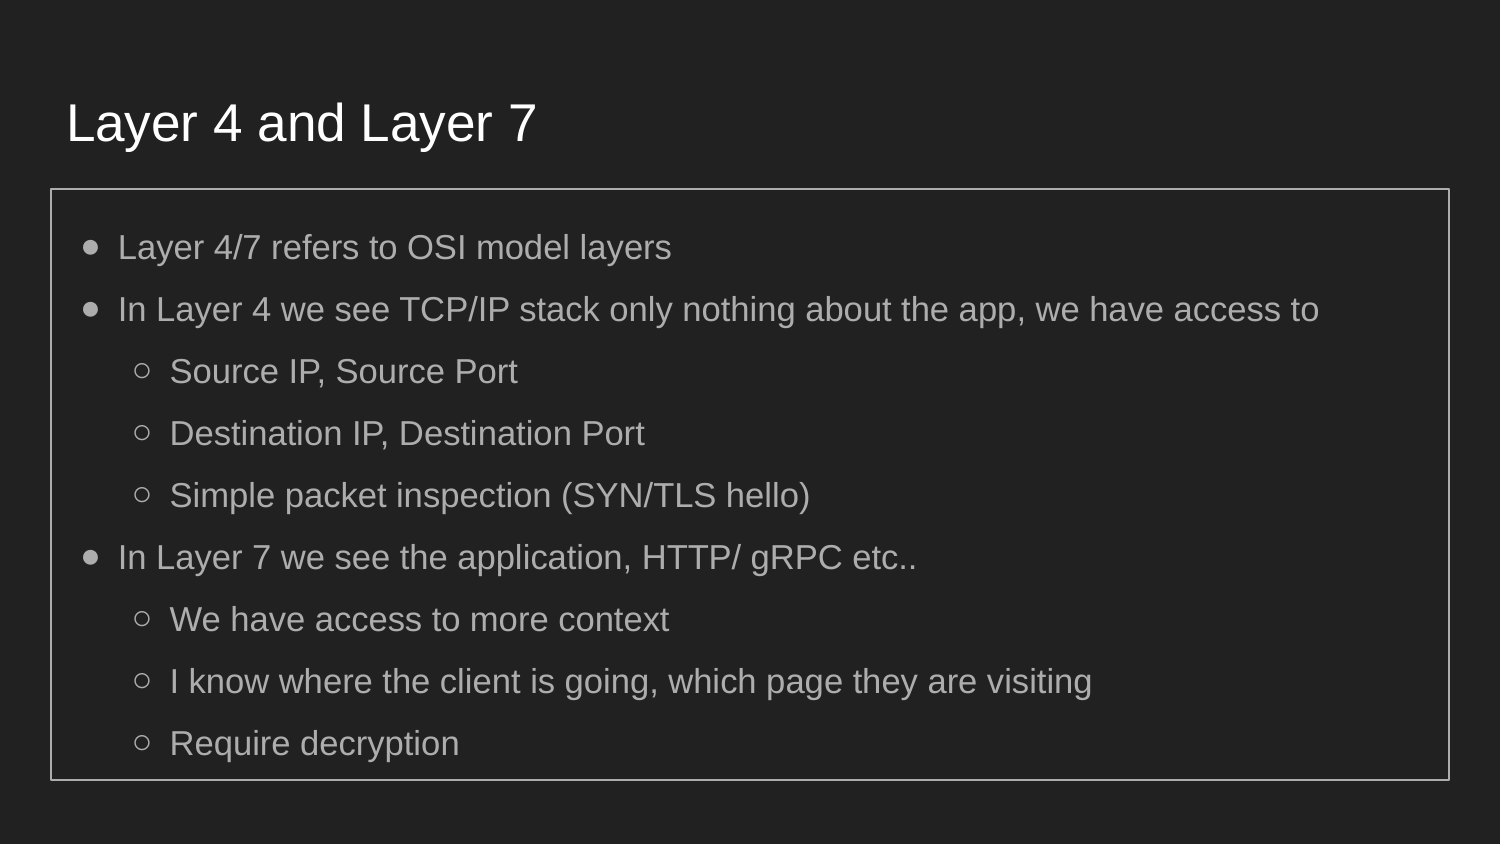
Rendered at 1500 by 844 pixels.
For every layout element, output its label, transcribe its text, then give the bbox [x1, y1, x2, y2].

title Layer 4 and Layer 7 [51, 72, 1449, 167]
list Layer 4/7 refers to OSI model layers In Layer 4 we see TCP/IP stack only nothing about the app, we have access to Source IP, Source Port Destination IP, Destination Port Simple packet inspection (SYN/TLS hello) In Layer 7 we see the application, HTTP/ gRPC etc.. We have access to more context I know where the client is going, which page they are visiting Require decryption [51, 189, 1449, 780]
